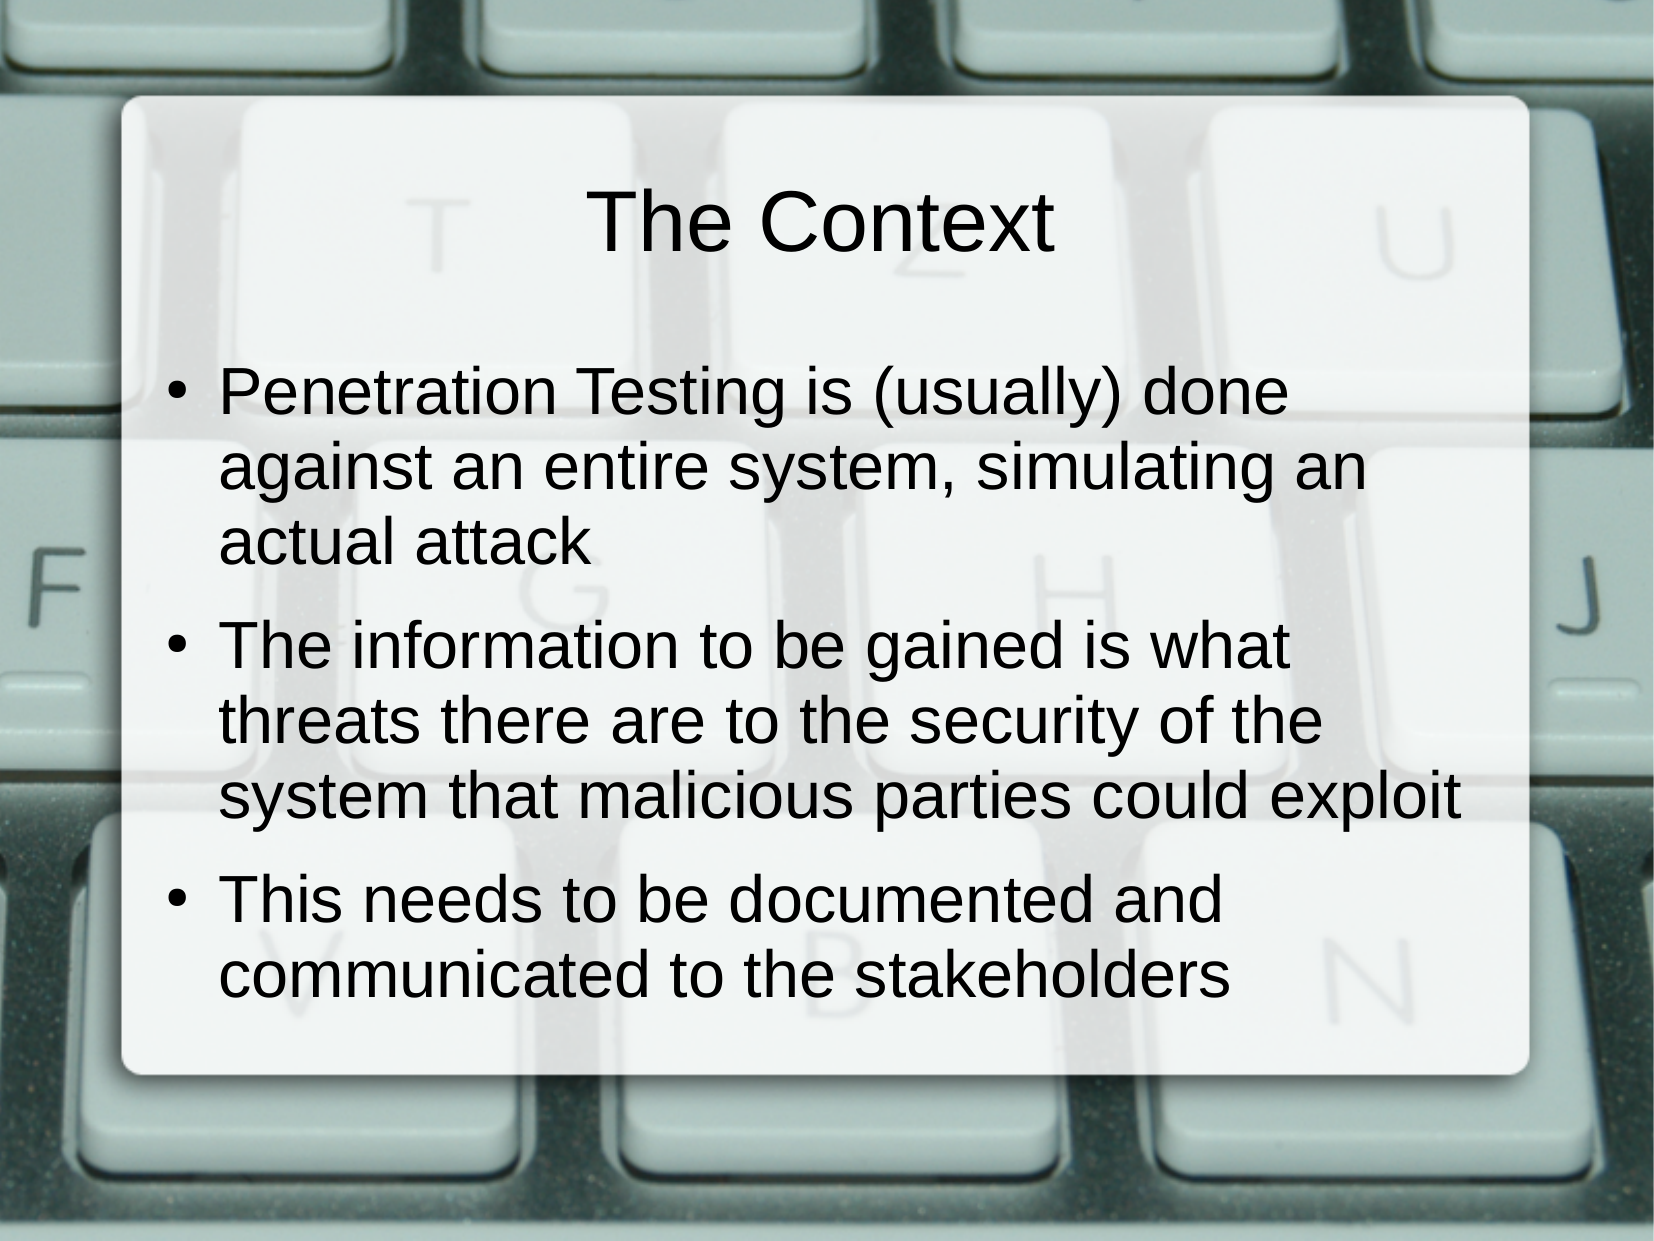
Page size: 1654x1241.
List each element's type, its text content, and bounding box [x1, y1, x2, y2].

list Penetration Testing is (usually) done against an entire system, simulating an actual attack The information to be gained is what threats there are to the security of the system that malicious parties could exploit This needs to be documented and communicated to the stakeholders [147, 354, 1506, 1074]
picture [0, 0, 1654, 1241]
title The Context [135, 117, 1506, 325]
